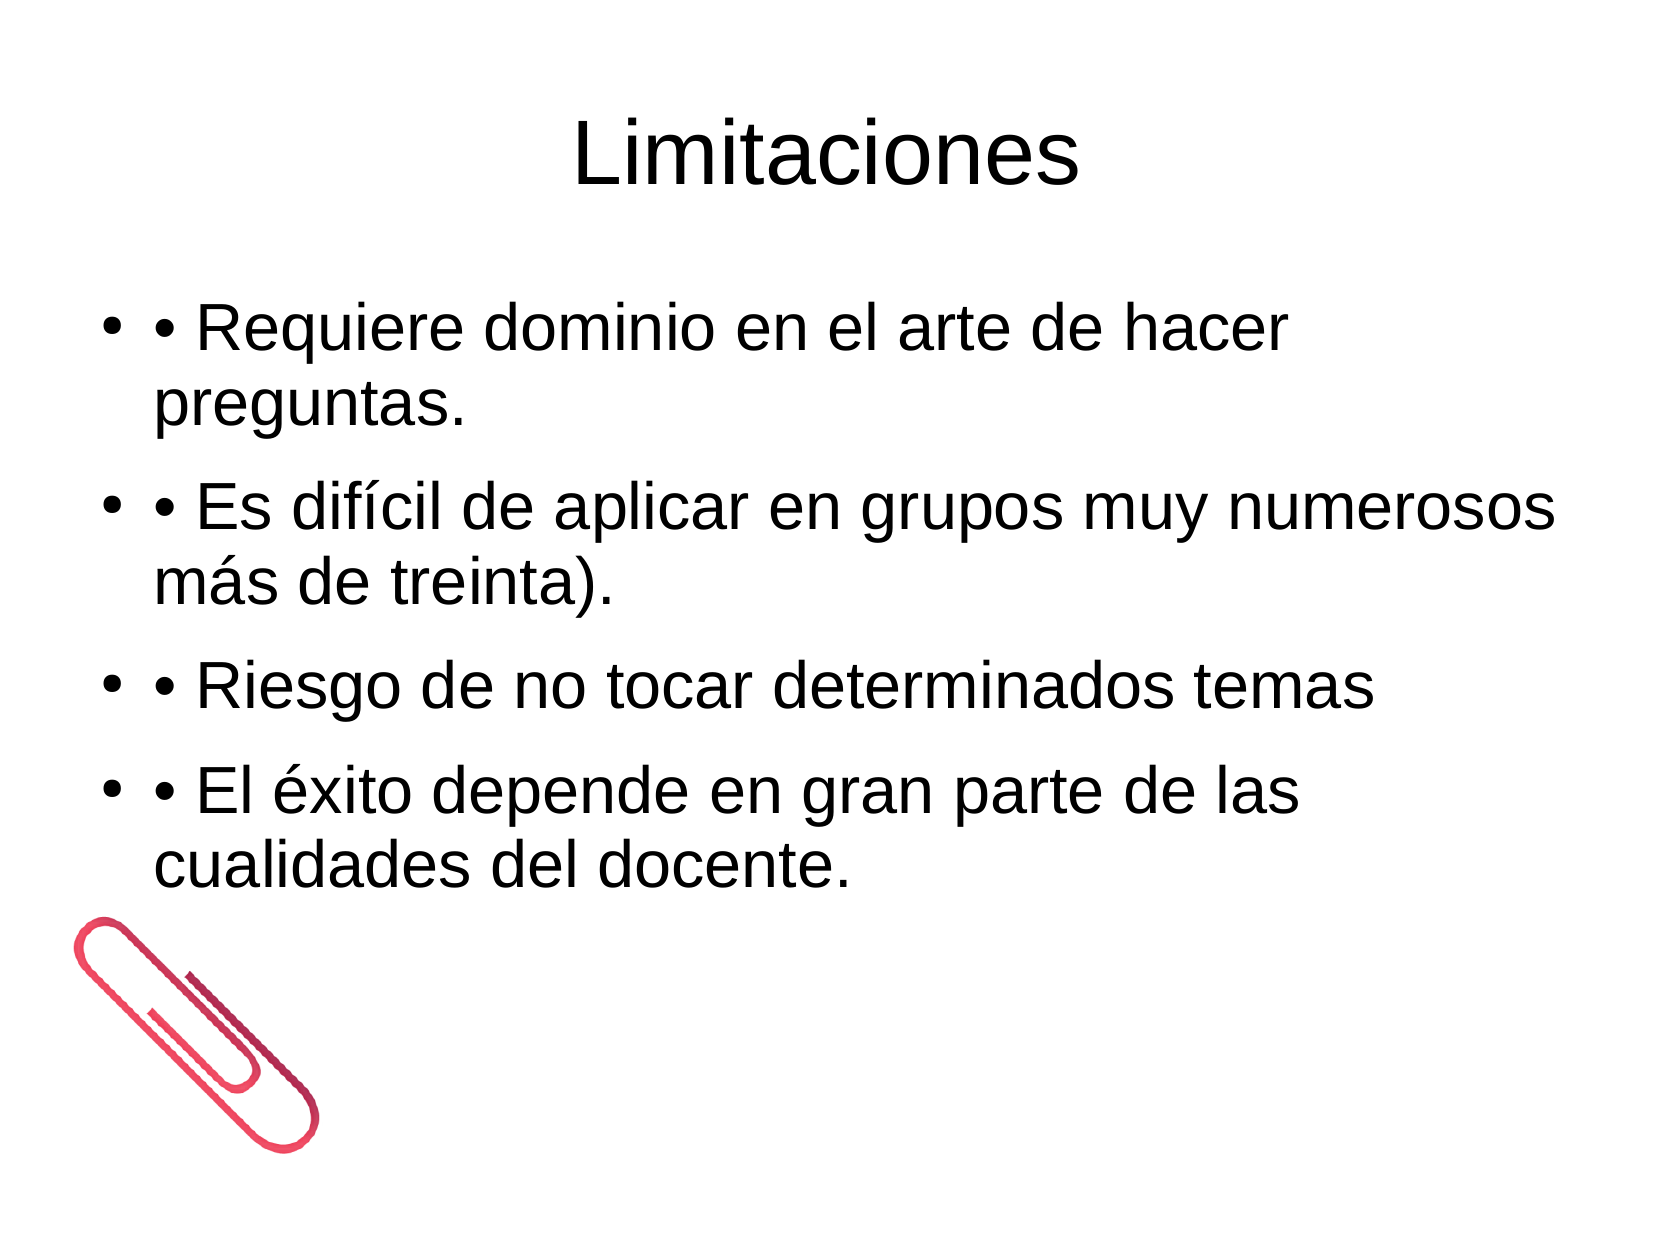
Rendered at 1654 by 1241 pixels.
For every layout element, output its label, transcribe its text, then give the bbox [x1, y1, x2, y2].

title Limitaciones [82, 49, 1571, 257]
picture [0, 842, 395, 1229]
list • Requiere dominio en el arte de hacer preguntas. • Es difícil de aplicar en grupos muy numerosos más de treinta). • Riesgo de no tocar determinados temas • El éxito depende en gran parte de las cualidades del docente. [82, 290, 1571, 1010]
